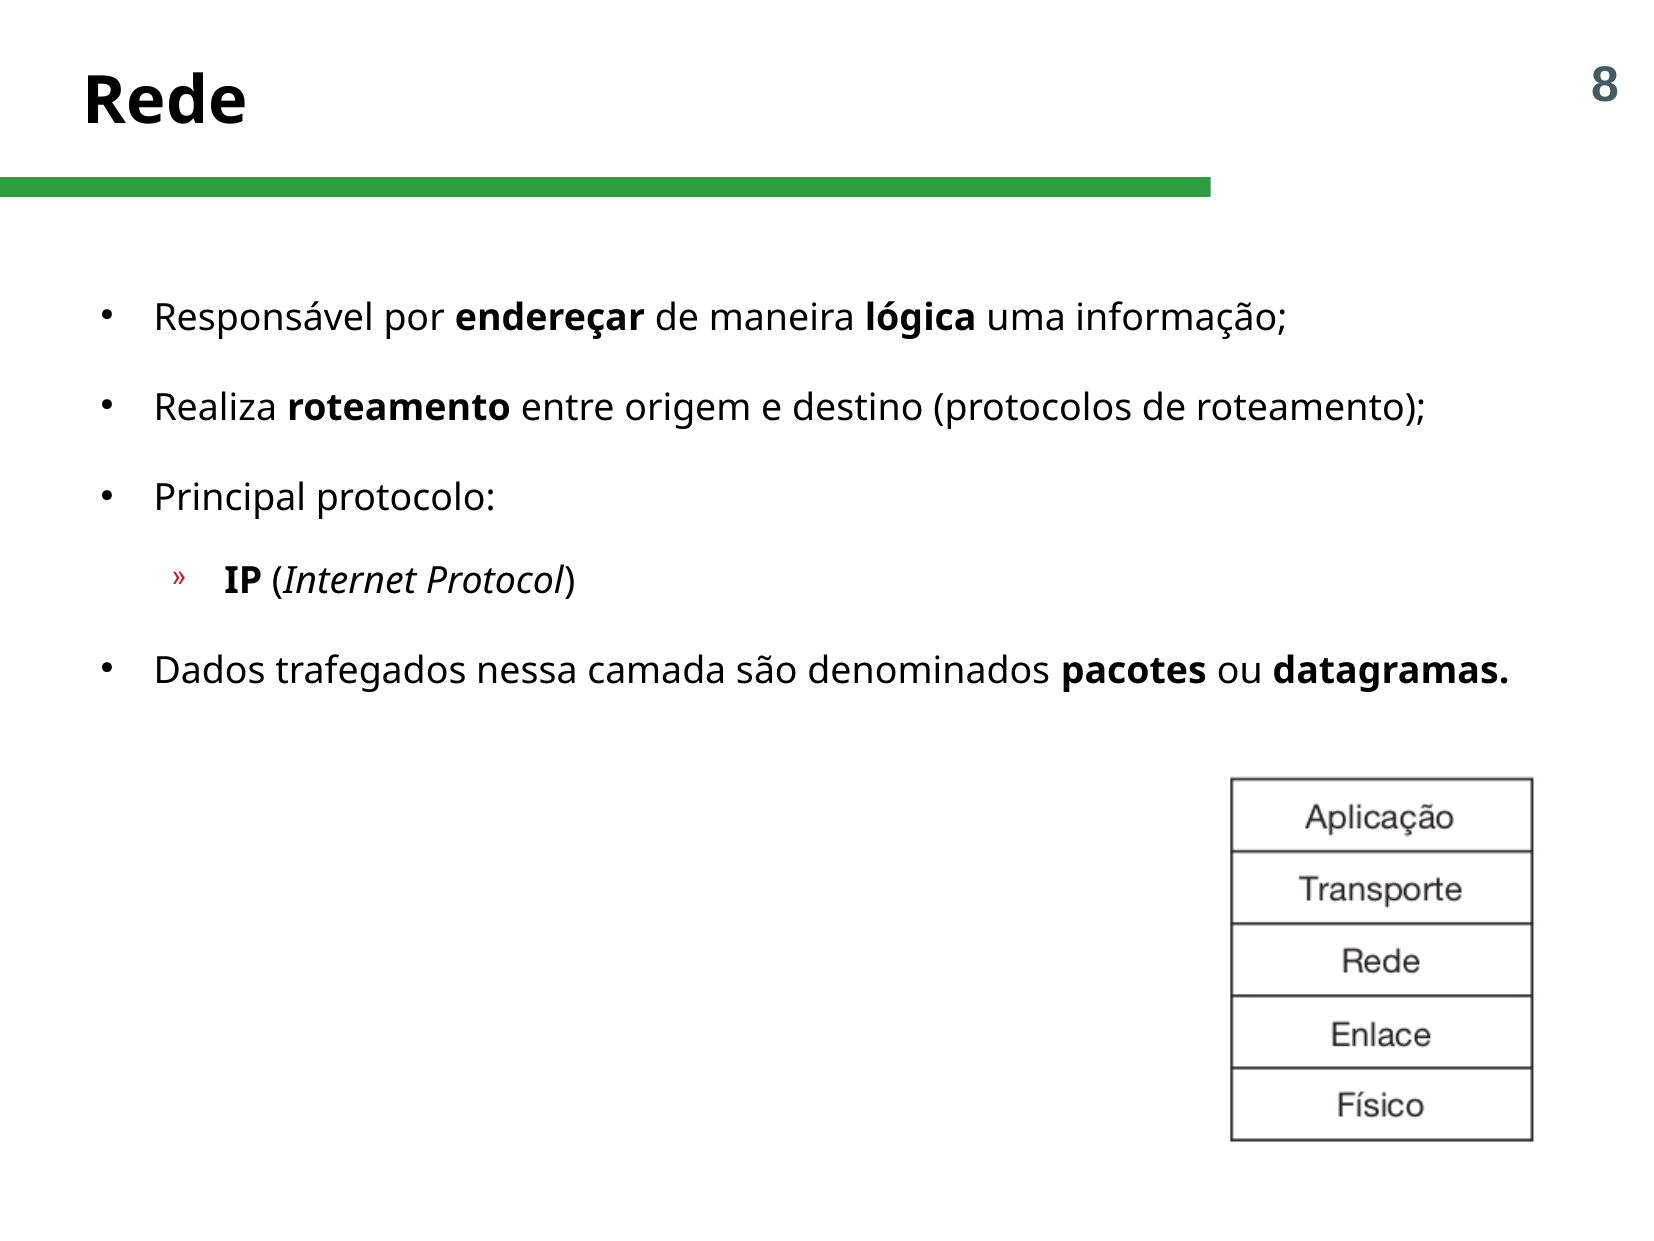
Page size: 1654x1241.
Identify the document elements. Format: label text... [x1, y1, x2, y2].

list Responsável por endereçar de maneira lógica uma informação; Realiza roteamento entre origem e destino (protocolos de roteamento); Principal protocolo: IP (Internet Protocol) Dados trafegados nessa camada são denominados pacotes ou datagramas. [82, 290, 1571, 1216]
title Rede [82, 0, 1152, 202]
picture [1204, 752, 1565, 1170]
